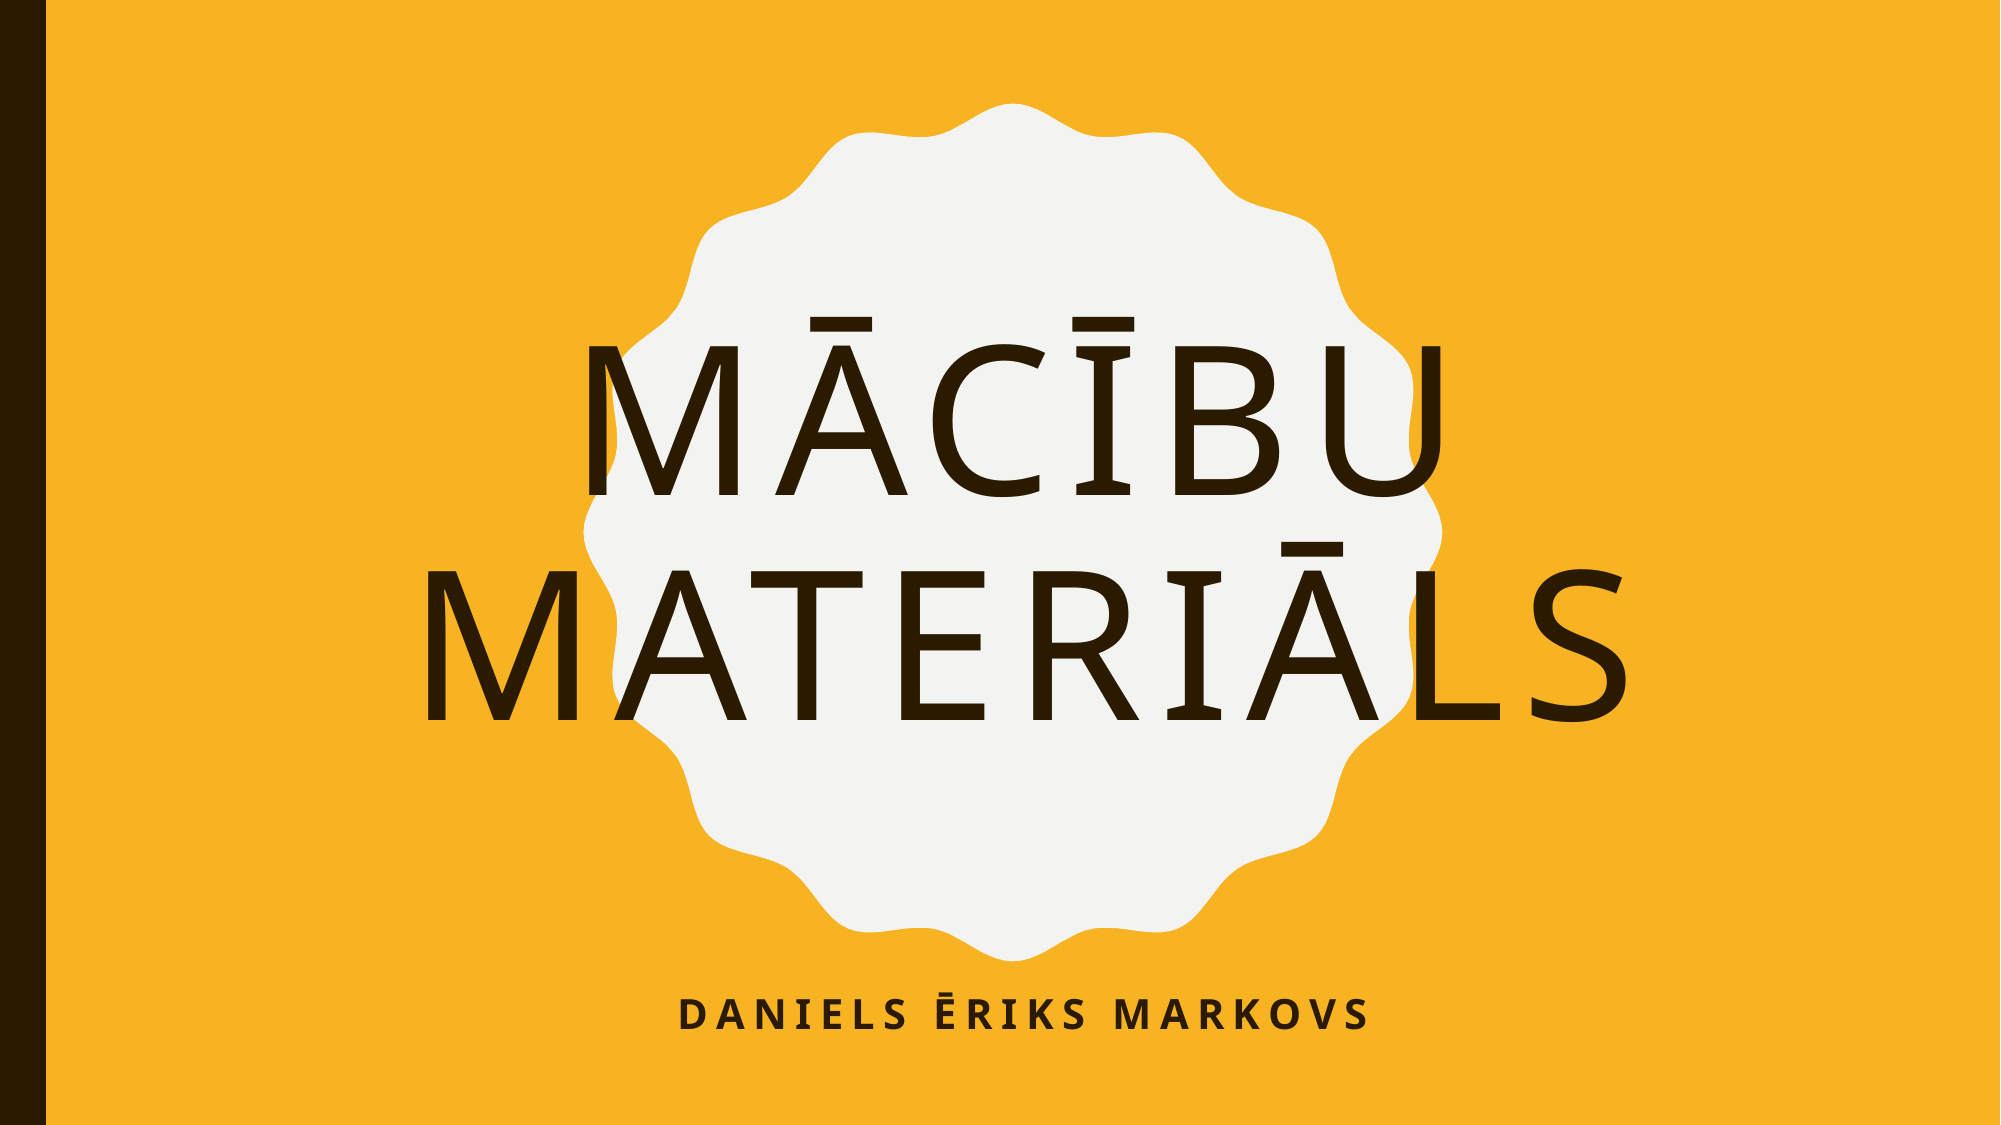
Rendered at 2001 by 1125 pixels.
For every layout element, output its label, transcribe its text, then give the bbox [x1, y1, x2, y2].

subtitle Daniels Ēriks Markovs [363, 980, 1684, 1103]
title Mācību materiāls [176, 180, 1870, 902]
